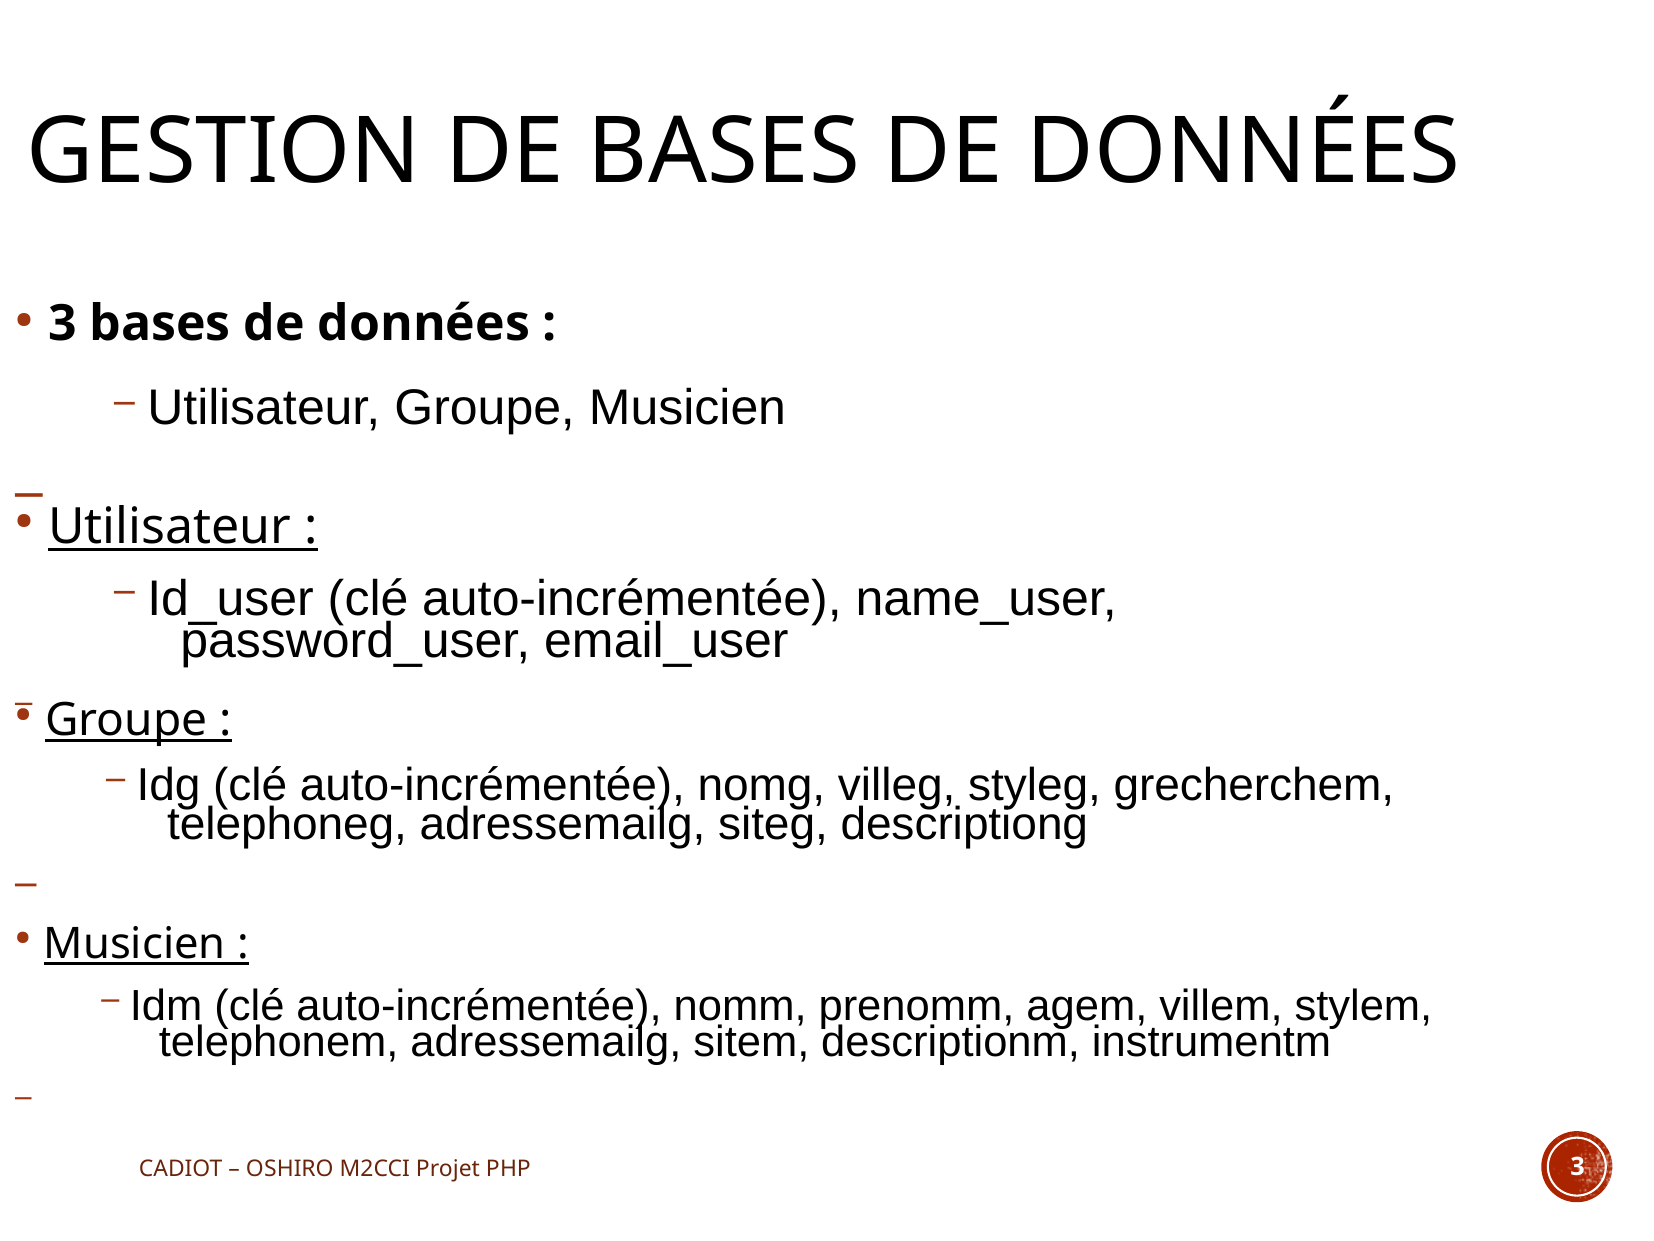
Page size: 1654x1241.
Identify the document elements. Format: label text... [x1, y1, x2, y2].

text_box CADIOT – OSHIRO M2CCI Projet PHP [124, 1134, 983, 1201]
title Gestion de bases de données [0, 49, 1489, 257]
text_box [1534, 1134, 1622, 1201]
list Utilisateur : Id_user (clé auto-incrémentée), name_user, password_user, email_user [0, 502, 1489, 686]
list Musicien : Idm (clé auto-incrémentée), nomm, prenomm, agem, villem, stylem, telephonem, adressemailg, sitem, descriptionm, instrumentm [0, 921, 1489, 1104]
list Groupe : Idg (clé auto-incrémentée), nomg, villeg, styleg, grecherchem, telephoneg, adressemailg, siteg, descriptiong [0, 696, 1489, 880]
list 3 bases de données : Utilisateur, Groupe, Musicien [0, 290, 1489, 473]
